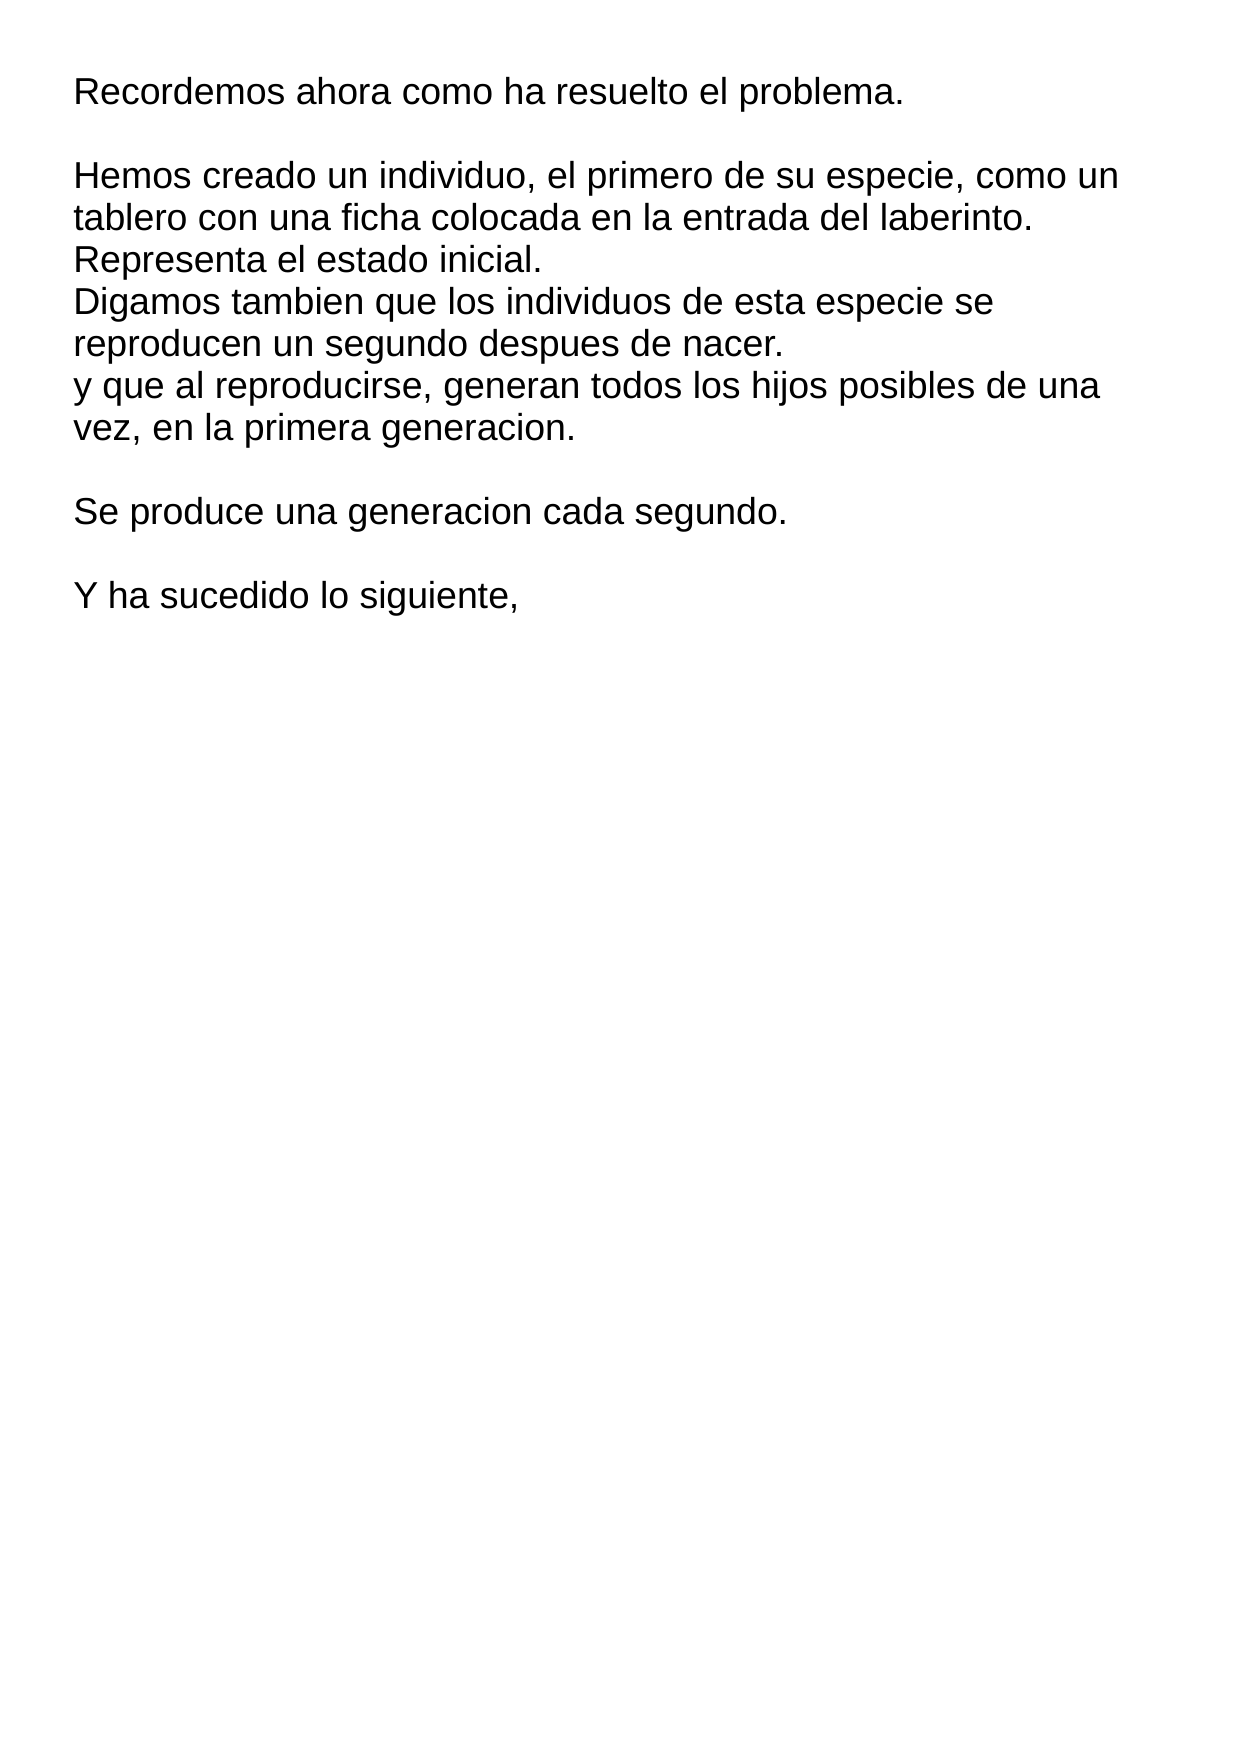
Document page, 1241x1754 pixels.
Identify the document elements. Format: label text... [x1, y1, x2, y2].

text_box Recordemos ahora como ha resuelto el problema. Hemos creado un individuo, el primero de su especie, como un tablero con una ficha colocada en la entrada del laberinto. Representa el estado inicial. Digamos tambien que los individuos de esta especie se reproducen un segundo despues de nacer. y que al reproducirse, generan todos los hijos posibles de una vez, en la primera generacion. Se produce una generacion cada segundo. Y ha sucedido lo siguiente, [58, 63, 1182, 625]
